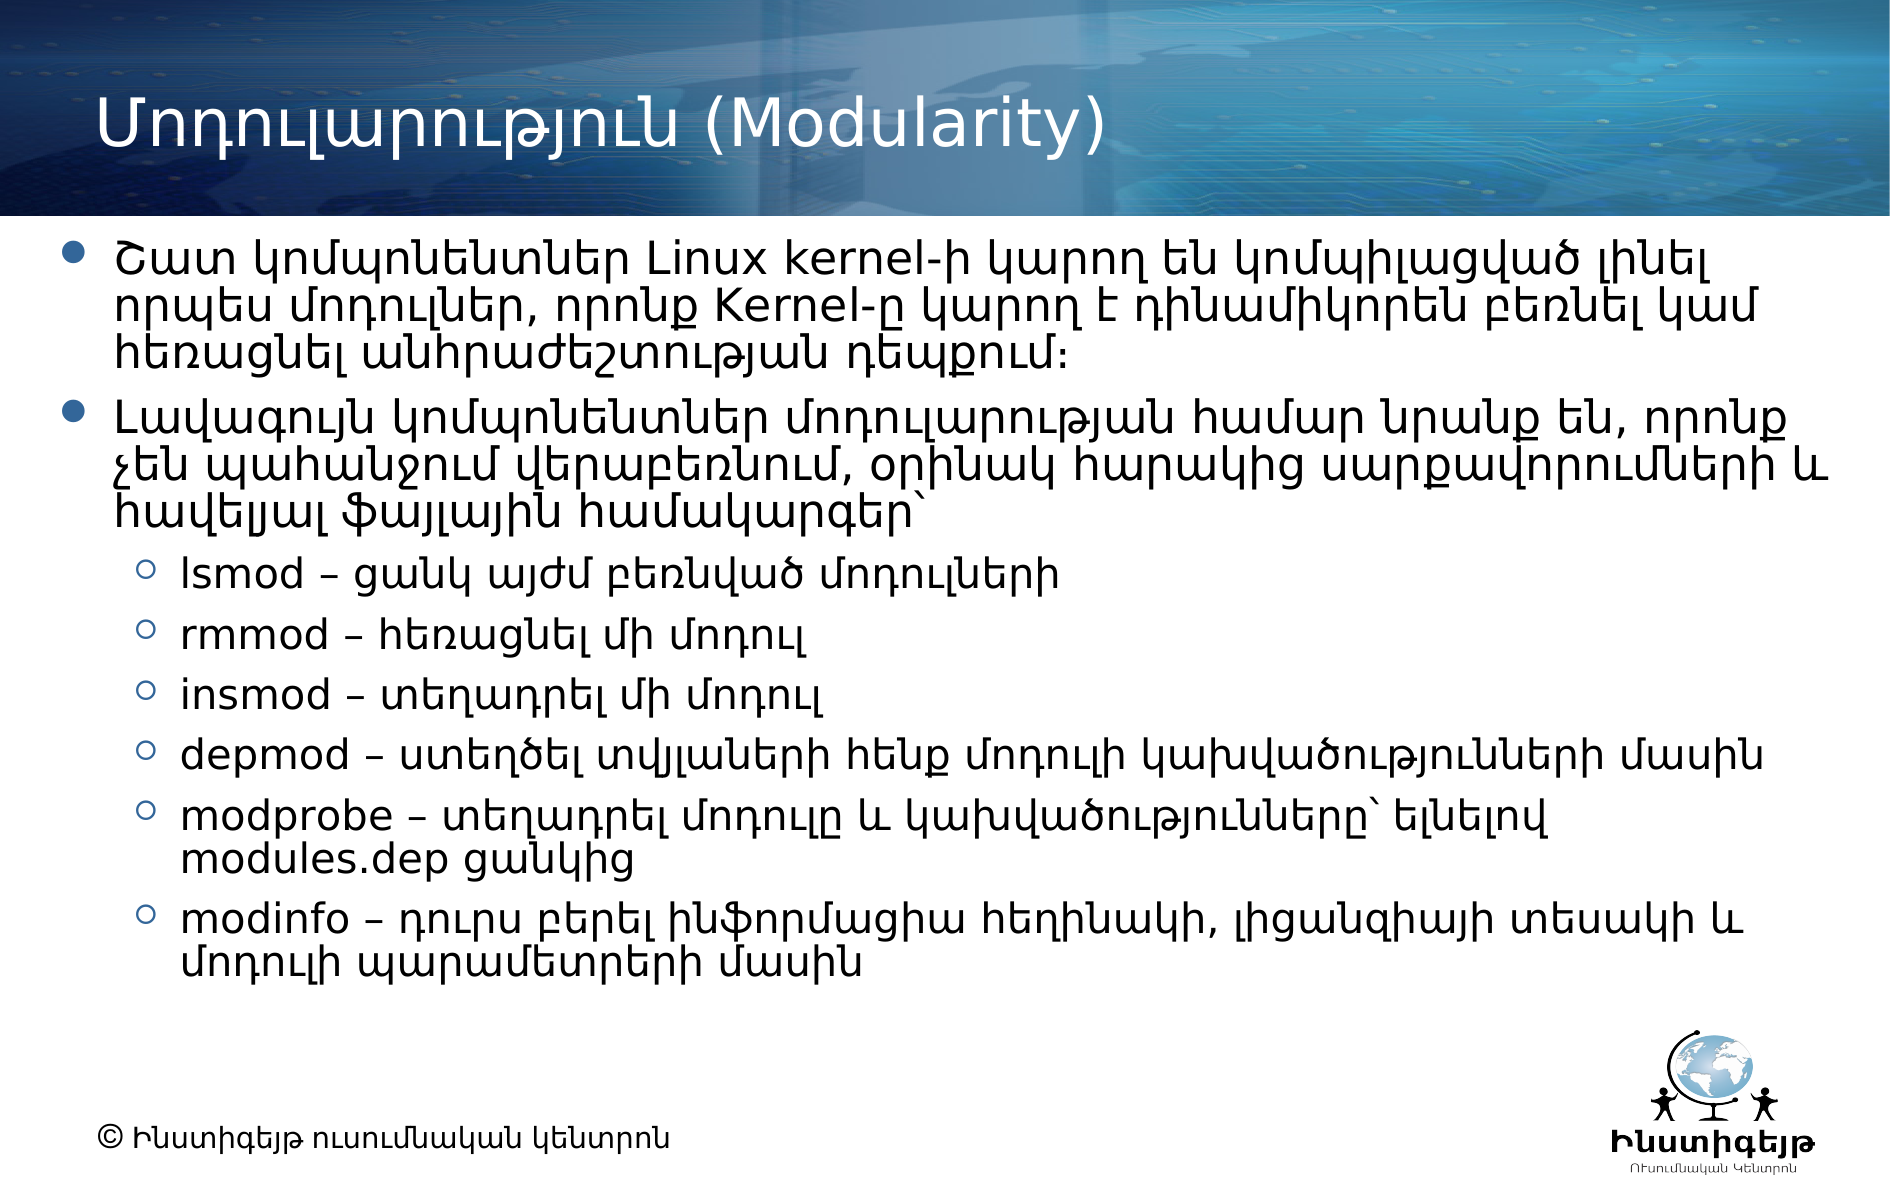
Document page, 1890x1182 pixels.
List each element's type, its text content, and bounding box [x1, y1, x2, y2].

list Շատ կոմպոնենտներ Linux kernel-ի կարող են կոմպիլացված լինել որպես մոդուլներ, որոնք Kernel-ը կարող է դինամիկորեն բեռնել կամ հեռացնել անհրաժեշտության դեպքում։ Լավագույն կոմպոնենտներ մոդուլարության համար նրանք են, որոնք չեն պահանջում վերաբեռնում, օրինակ հարակից սարքավորումների և հավելյալ ֆայլային համակարգեր՝ lsmod – ցանկ այժմ բեռնված մոդուլների rmmod – հեռացնել մի մոդուլ insmod – տեղադրել մի մոդուլ depmod – ստեղծել տվյլաների հենք մոդուլի կախվածությունների մասին modprobe – տեղադրել մոդուլը և կախվածությունները՝ ելնելով modules.dep ցանկից modinfo – դուրս բերել ինֆորմացիա հեղինակի, լիցանզիայի տեսակի և մոդուլի պարամետրերի մասին [59, 236, 1831, 1001]
picture [1612, 1030, 1815, 1175]
title Մոդուլարություն (Modularity) [94, 47, 1793, 217]
picture [0, 0, 1890, 216]
